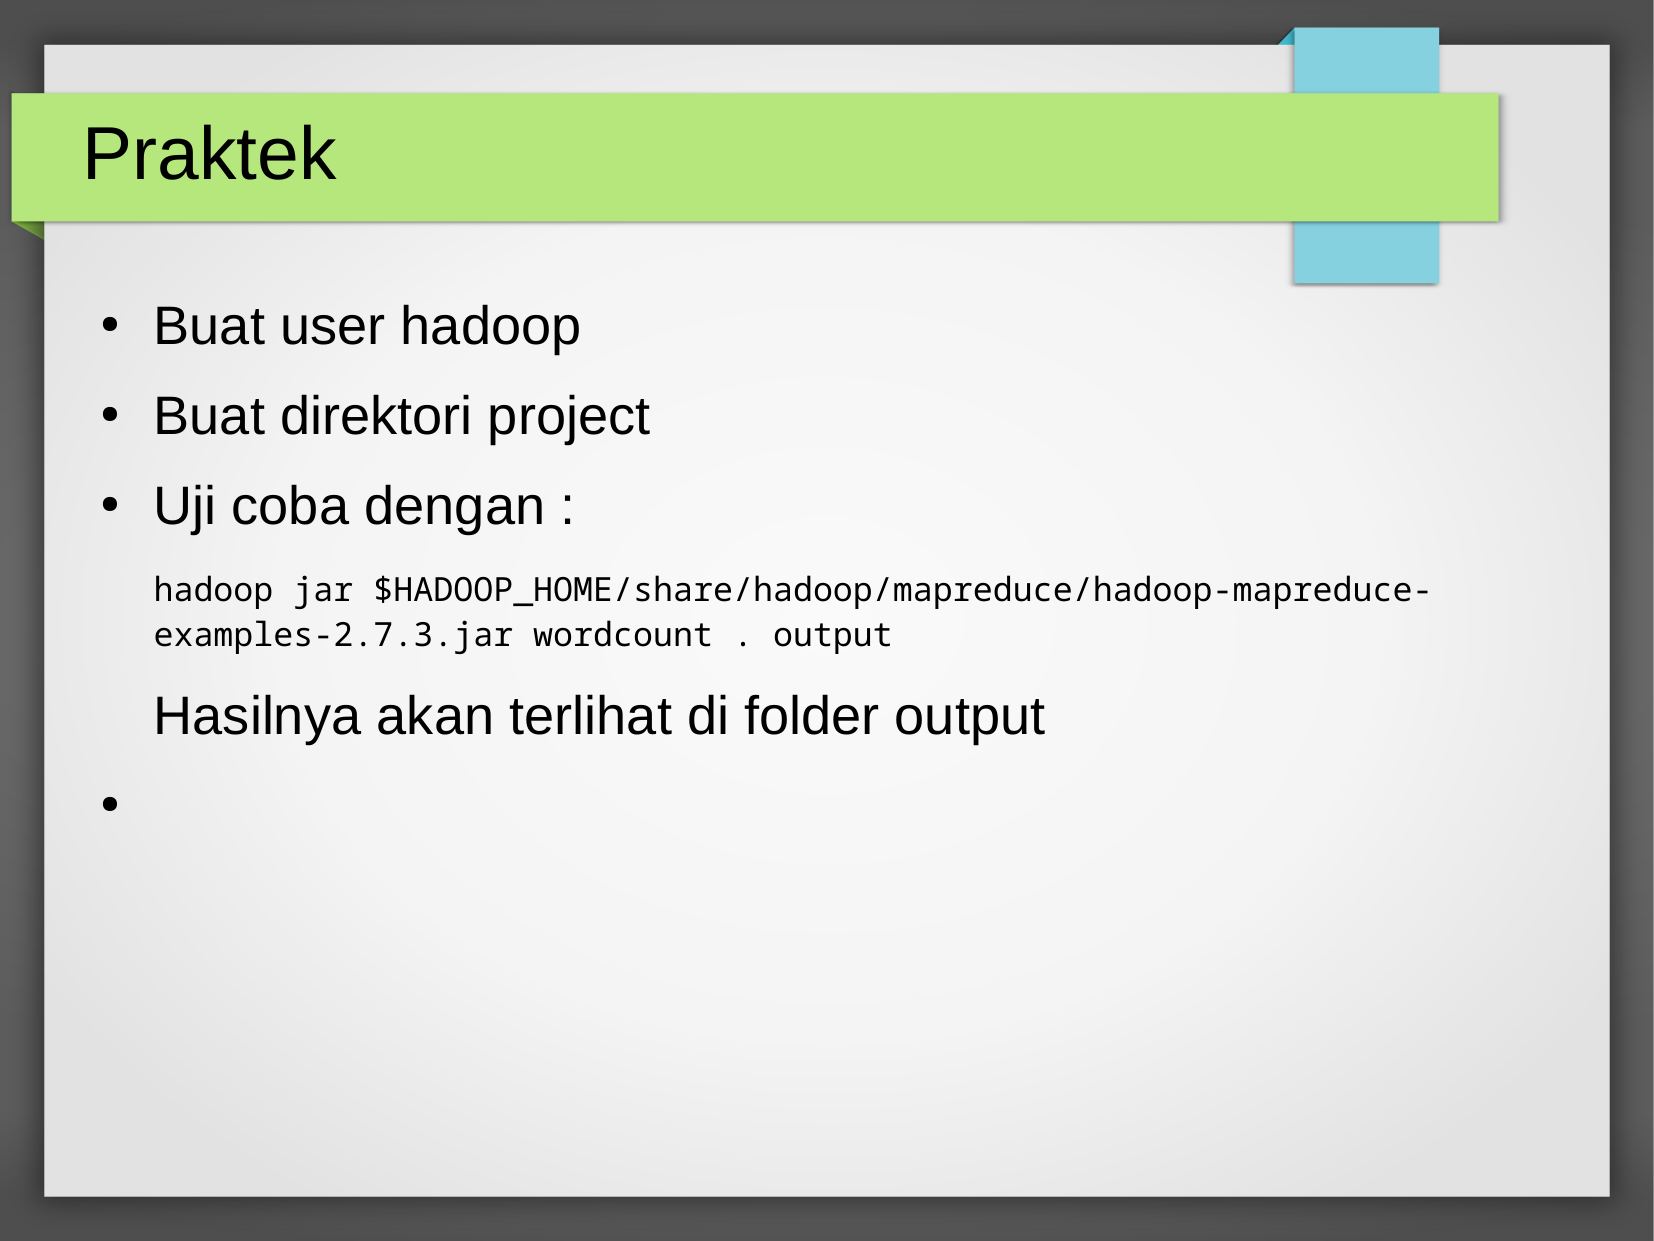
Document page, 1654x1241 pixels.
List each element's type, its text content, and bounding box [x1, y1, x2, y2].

picture [0, 0, 1654, 1241]
list Buat user hadoop Buat direktori project Uji coba dengan : hadoop jar $HADOOP_HOME/share/hadoop/mapreduce/hadoop-mapreduce-examples-2.7.3.jar wordcount . output Hasilnya akan terlihat di folder output [82, 295, 1571, 1015]
title Praktek [82, 94, 1264, 213]
